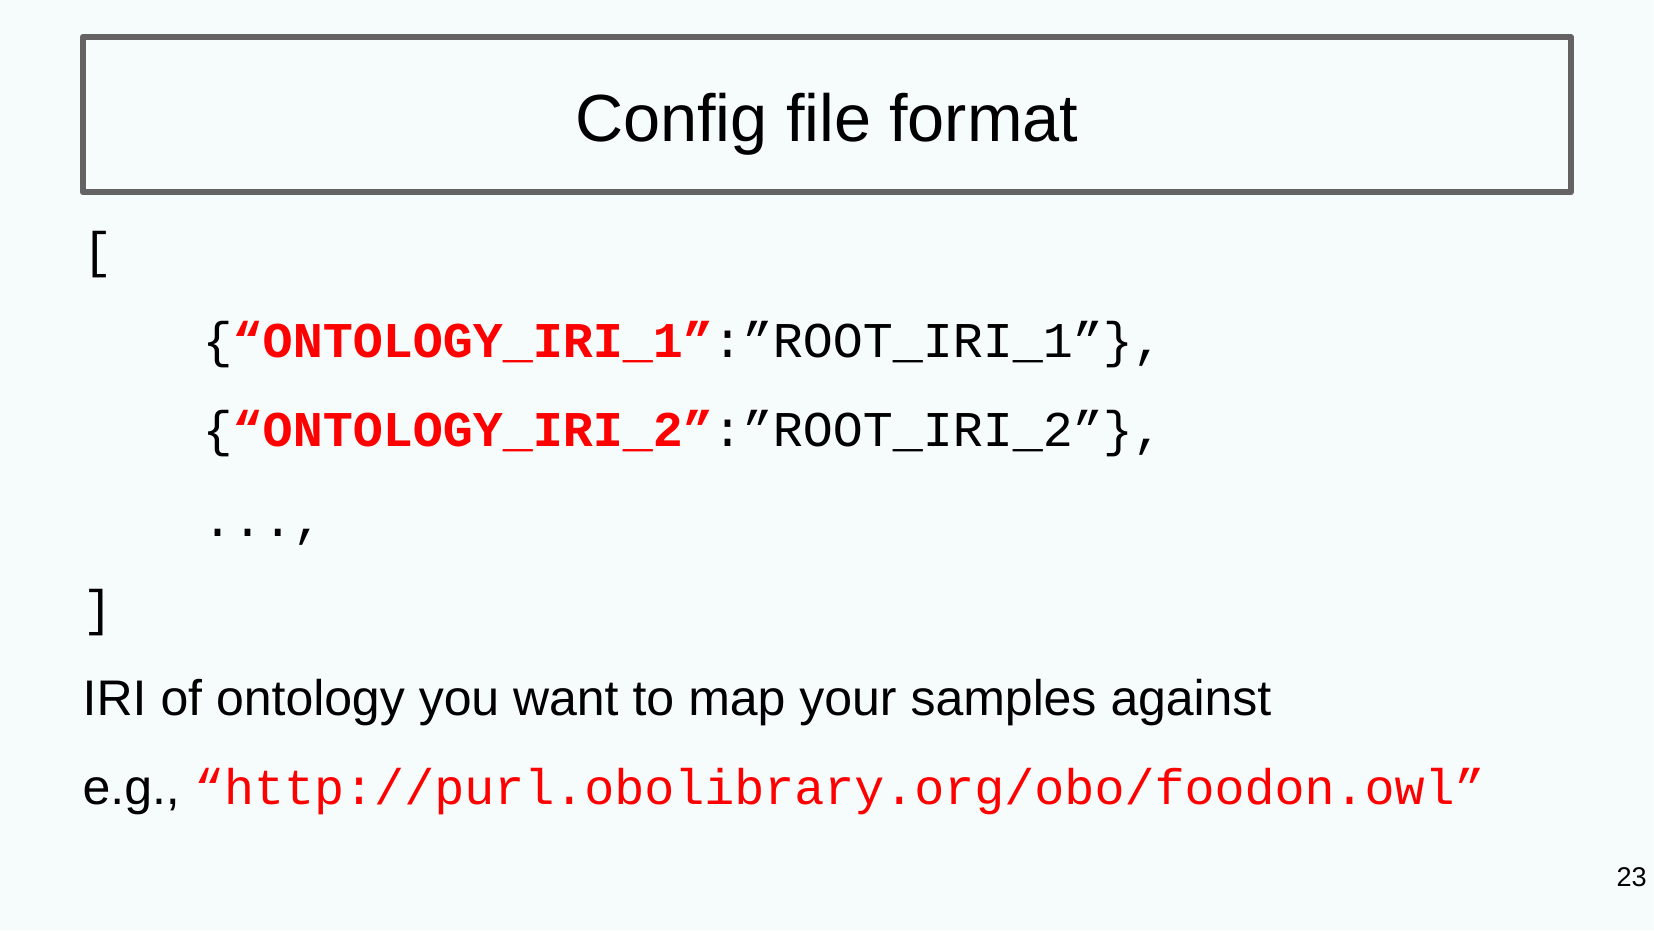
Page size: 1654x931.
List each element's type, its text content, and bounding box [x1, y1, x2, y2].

text_box [ {“ONTOLOGY_IRI_1”:”ROOT_IRI_1”}, {“ONTOLOGY_IRI_2”:”ROOT_IRI_2”}, ..., ] IRI of ontology you want to map your samples against e.g., “http://purl.obolibrary.org/obo/foodon.owl” [82, 217, 1571, 757]
text_box Config file format [82, 37, 1571, 193]
slide_number <number> [1547, 859, 1647, 931]
